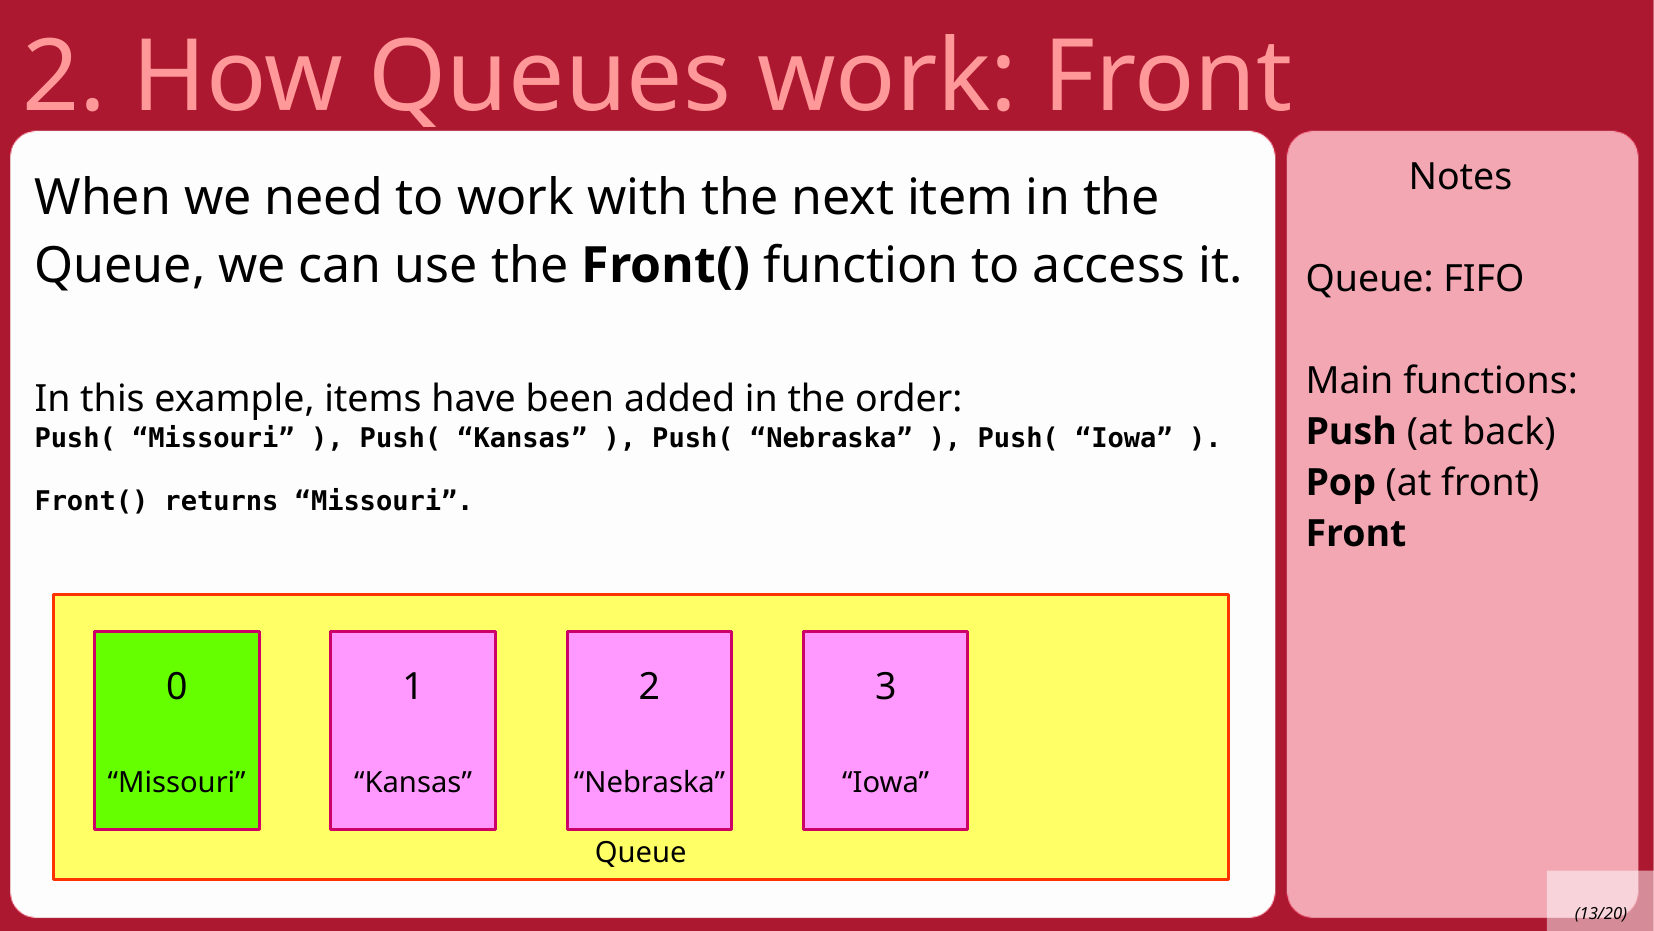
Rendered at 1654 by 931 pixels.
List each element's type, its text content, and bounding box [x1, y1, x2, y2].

title 2. How Queues work: Front [22, 7, 1511, 136]
text_box 0 “Missouri” [94, 631, 260, 830]
text_box 1 “Kansas” [330, 631, 496, 830]
text_box 2 “Nebraska” [567, 631, 732, 830]
text_box (<number>/20) [1546, 877, 1654, 931]
text_box 3 “Iowa” [803, 631, 968, 830]
text_box Queue [53, 594, 1229, 880]
text_box Notes Queue: FIFO Main functions: Push (at back) Pop (at front) Front [1290, 141, 1631, 494]
text_box When we need to work with the next item in the Queue, we can use the Front() function to access it. In this example, items have been added in the order: Push( “Missouri” ), Push( “Kansas” ), Push( “Nebraska” ), Push( “Iowa” ). Front() returns “Missouri”. [34, 160, 1248, 470]
picture [0, 0, 1654, 931]
